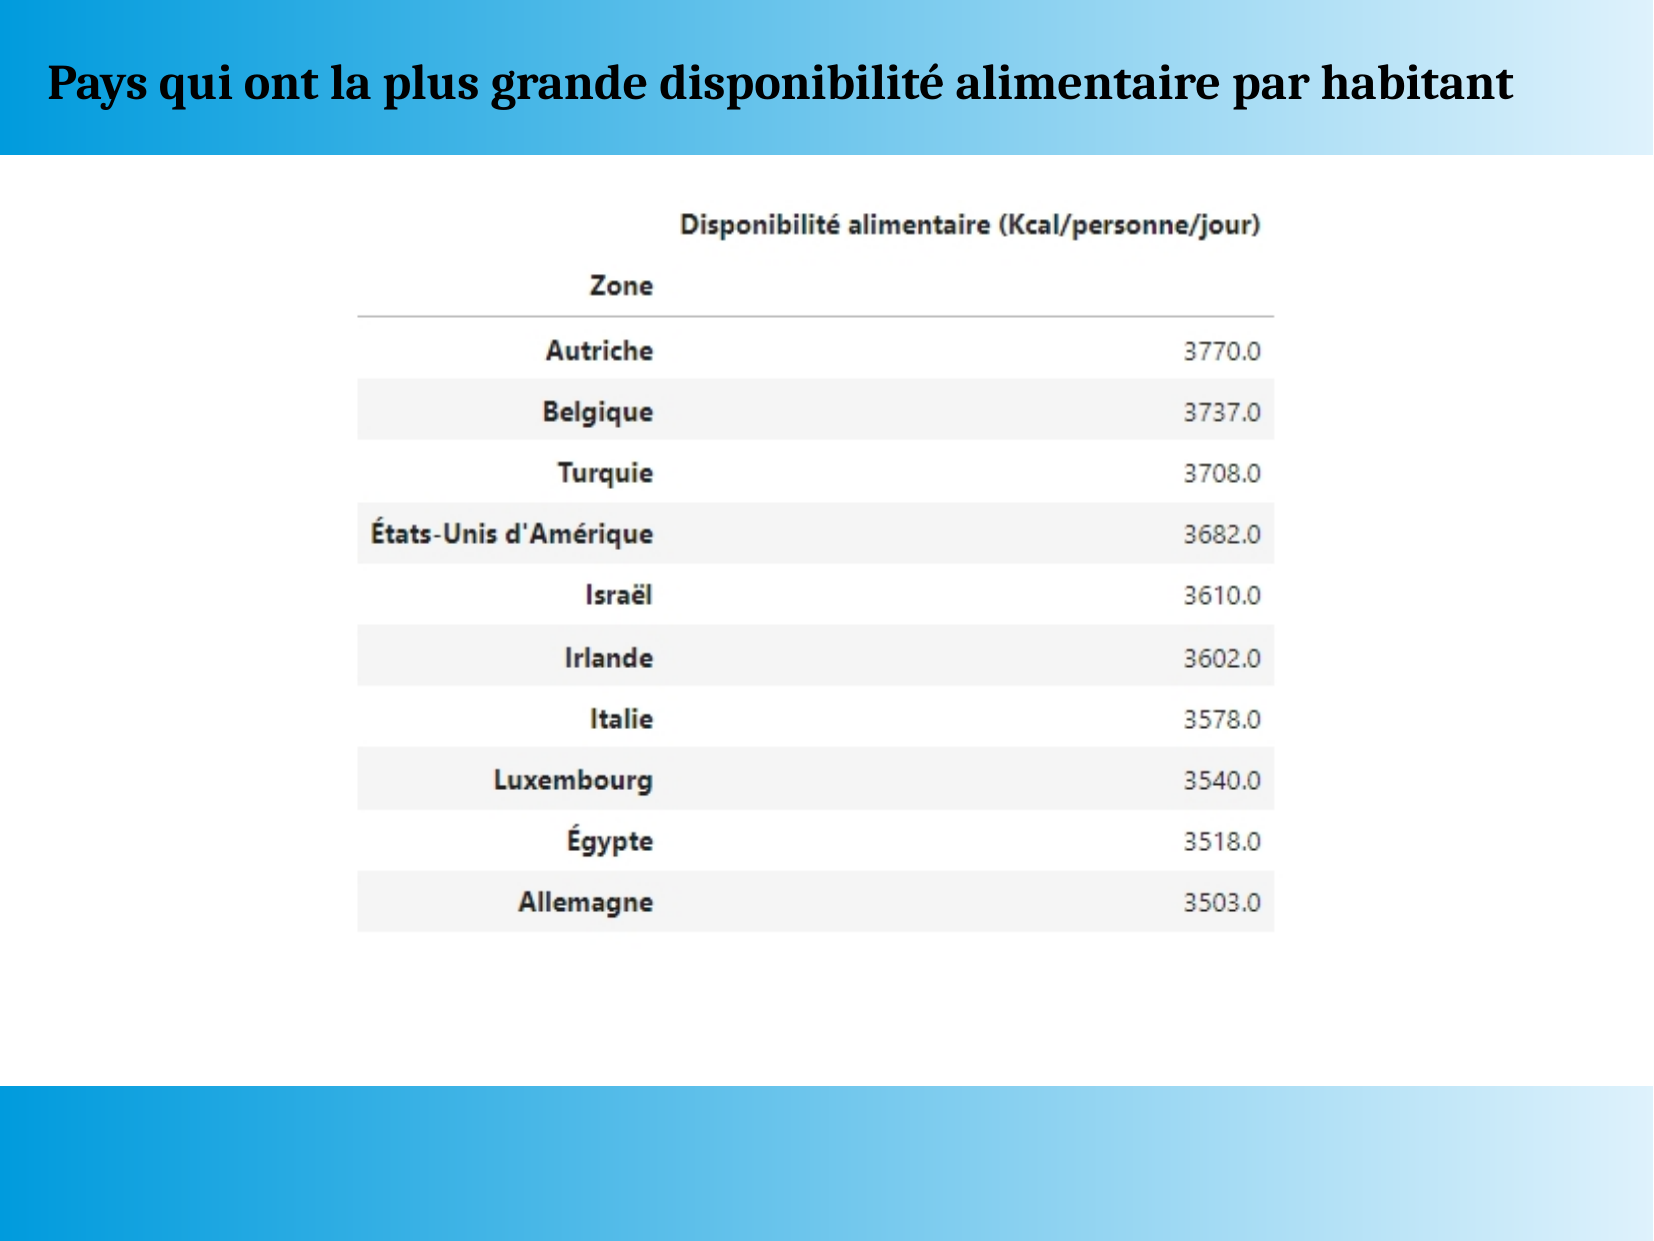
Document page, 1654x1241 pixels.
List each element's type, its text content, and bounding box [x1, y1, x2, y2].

picture [356, 200, 1297, 969]
title Pays qui ont la plus grande disponibilité alimentaire par habitant [47, 24, 1536, 142]
